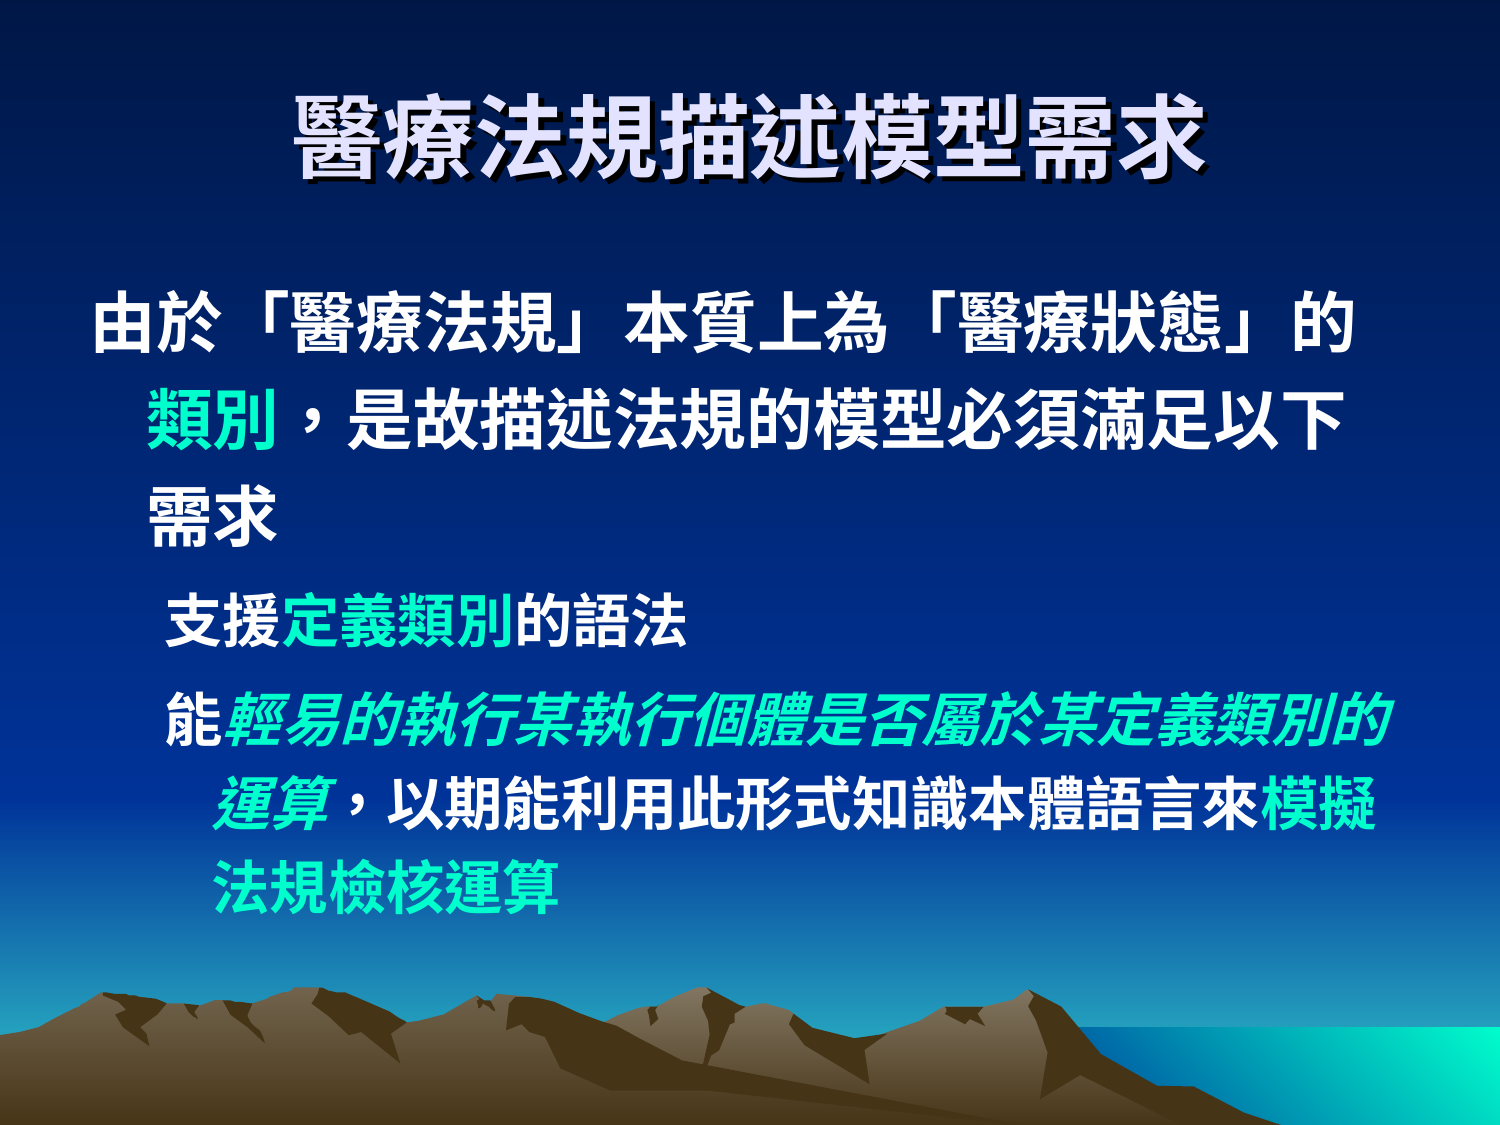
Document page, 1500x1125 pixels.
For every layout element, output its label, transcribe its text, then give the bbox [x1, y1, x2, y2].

list 由於「醫療法規」本質上為「醫療狀態」的類別，是故描述法規的模型必須滿足以下需求 支援定義類別的語法 能輕易的執行某執行個體是否屬於某定義類別的運算，以期能利用此形式知識本體語言來模擬法規檢核運算 [75, 262, 1426, 1001]
title 醫療法規描述模型需求 [75, 37, 1426, 225]
